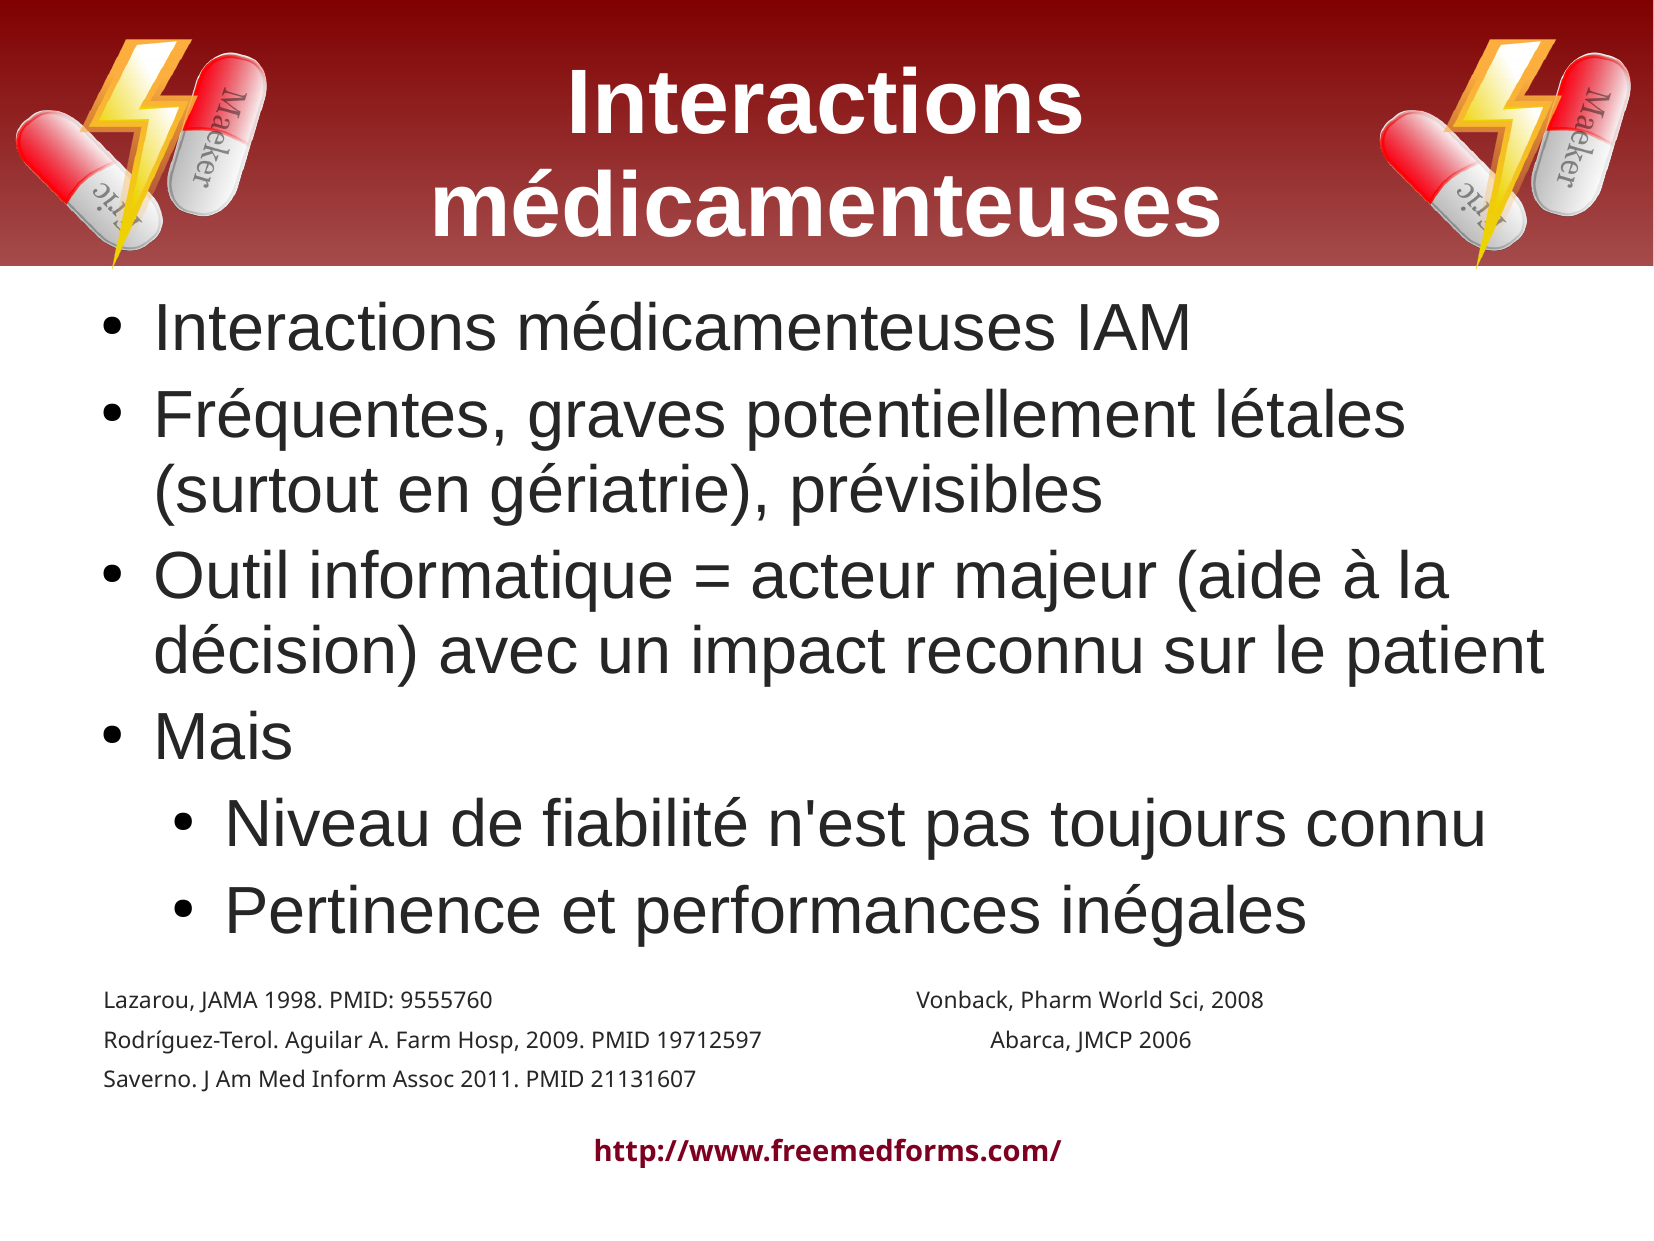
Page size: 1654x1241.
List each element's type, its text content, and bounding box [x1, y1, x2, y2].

title Interactions médicamenteuses [295, 49, 1359, 257]
list Interactions médicamenteuses IAM Fréquentes, graves potentiellement létales (surtout en gériatrie), prévisibles Outil informatique = acteur majeur (aide à la décision) avec un impact reconnu sur le patient Mais Niveau de fiabilité n'est pas toujours connu Pertinence et performances inégales [82, 290, 1571, 946]
text_box Lazarou, JAMA 1998. PMID: 9555760 Vonback, Pharm World Sci, 2008 Rodríguez-Terol. Aguilar A. Farm Hosp, 2009. PMID 19712597 Abarca, JMCP 2006 Saverno. J Am Med Inform Assoc 2011. PMID 21131607 [88, 968, 1565, 1122]
picture [1364, 29, 1635, 273]
picture [0, 29, 271, 273]
